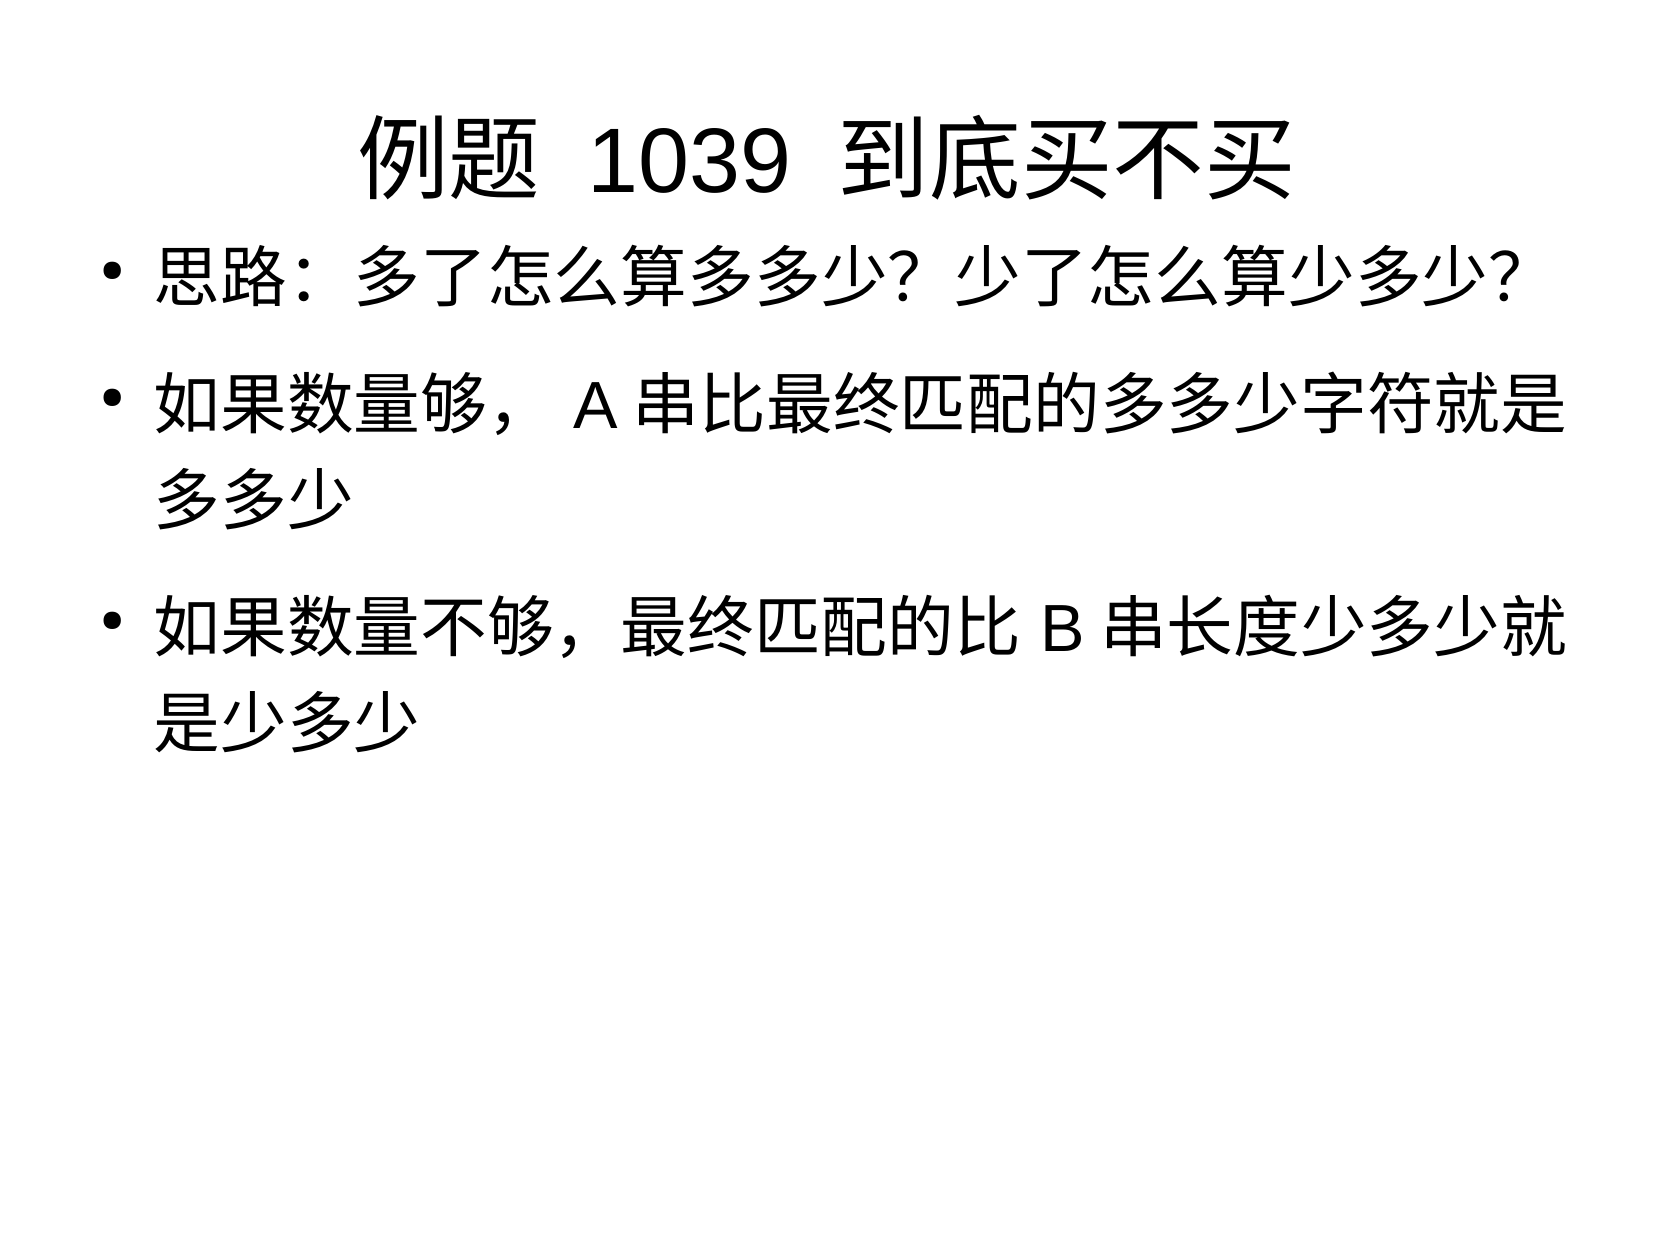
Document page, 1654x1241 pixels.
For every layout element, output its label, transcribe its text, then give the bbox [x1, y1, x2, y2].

list 思路：多了怎么算多多少？少了怎么算少多少？ 如果数量够，A串比最终匹配的多多少字符就是多多少 如果数量不够，最终匹配的比B串长度少多少就是少多少 [82, 224, 1571, 1241]
title 例题 1039 到底买不买 [82, 49, 1571, 224]
